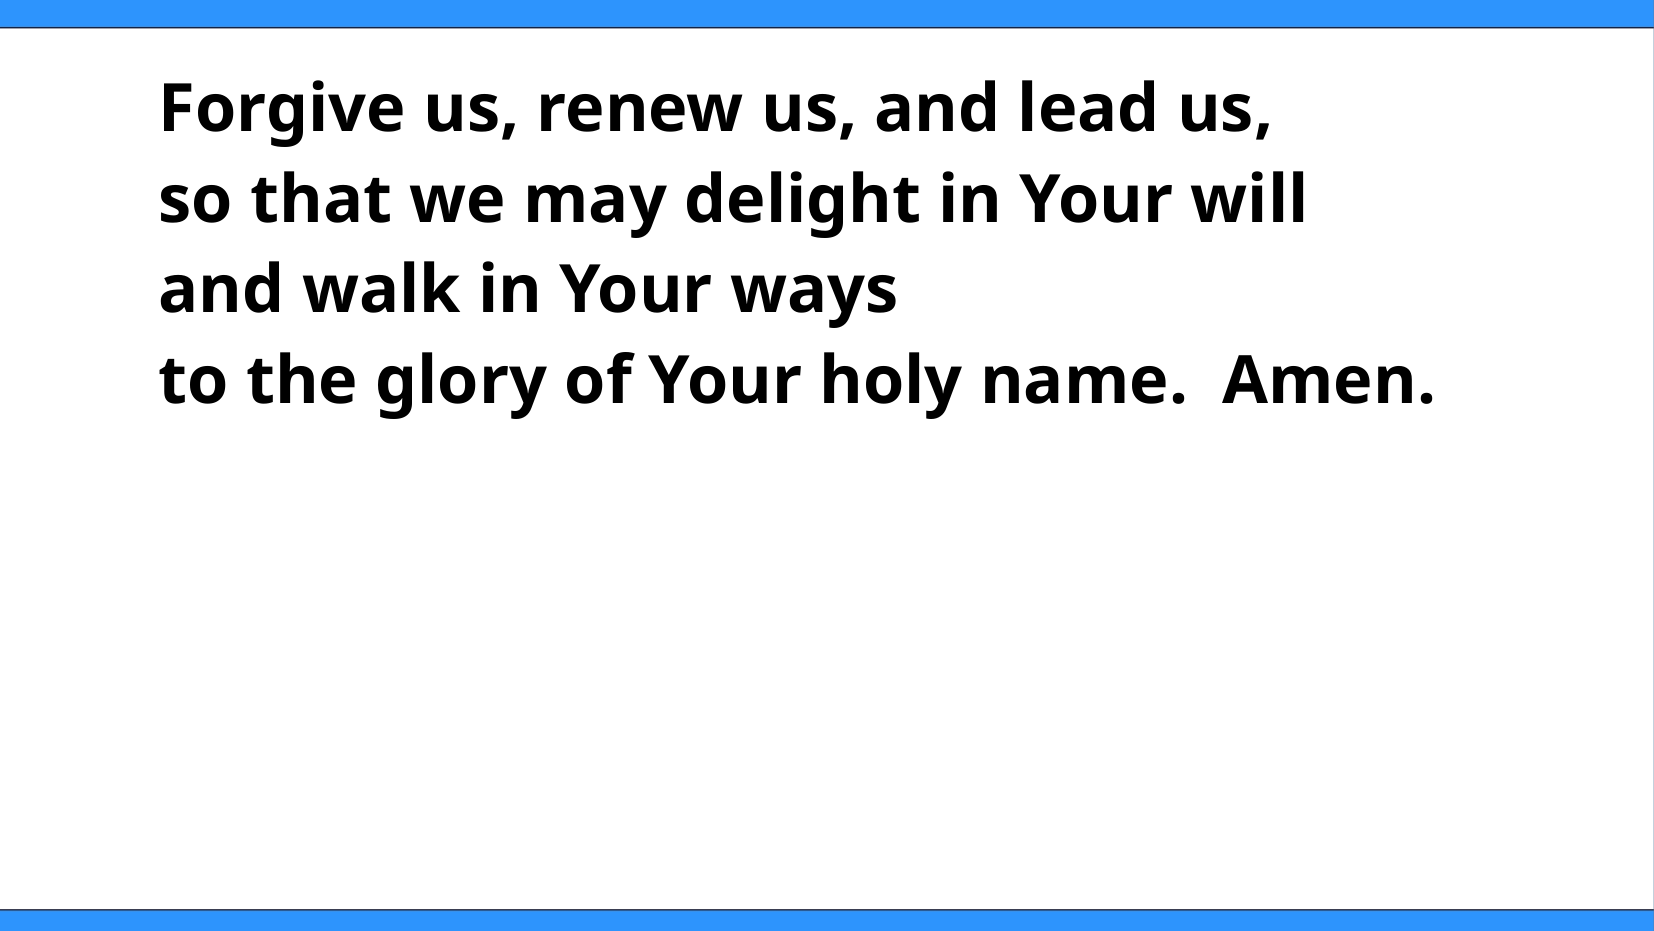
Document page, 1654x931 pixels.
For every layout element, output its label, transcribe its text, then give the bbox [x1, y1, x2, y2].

text_box Forgive us, renew us, and lead us, so that we may delight in Your will and walk in Your ways to the glory of Your holy name. Amen. [75, 52, 1576, 451]
picture [0, 0, 1654, 931]
